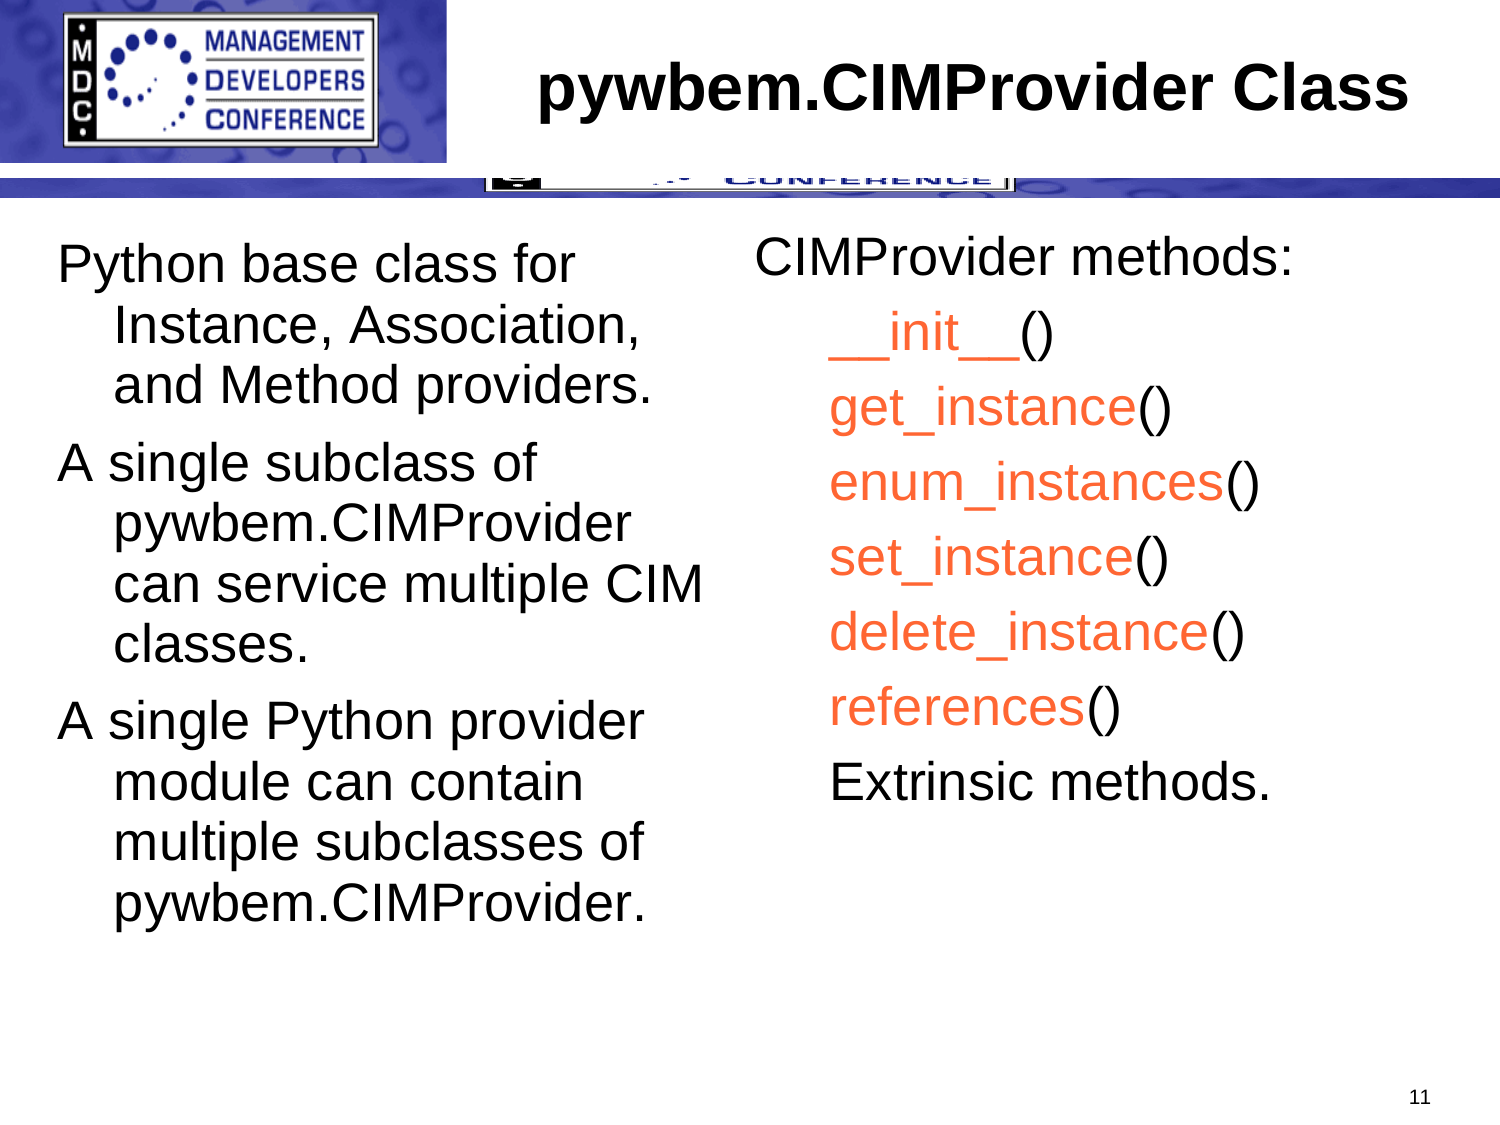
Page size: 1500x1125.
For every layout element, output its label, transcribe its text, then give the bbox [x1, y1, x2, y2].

title pywbem.CIMProvider Class [447, 0, 1500, 184]
text_box <number> [1241, 1086, 1432, 1109]
list CIMProvider methods: __init__() get_instance() enum_instances() set_instance() delete_instance() references() Extrinsic methods. [754, 226, 1433, 1067]
list Python base class for Instance, Association, and Method providers. A single subclass of pywbem.CIMProvider can service multiple CIM classes. A single Python provider module can contain multiple subclasses of pywbem.CIMProvider. [42, 226, 721, 1097]
picture [0, 178, 1500, 198]
picture [0, 0, 447, 163]
